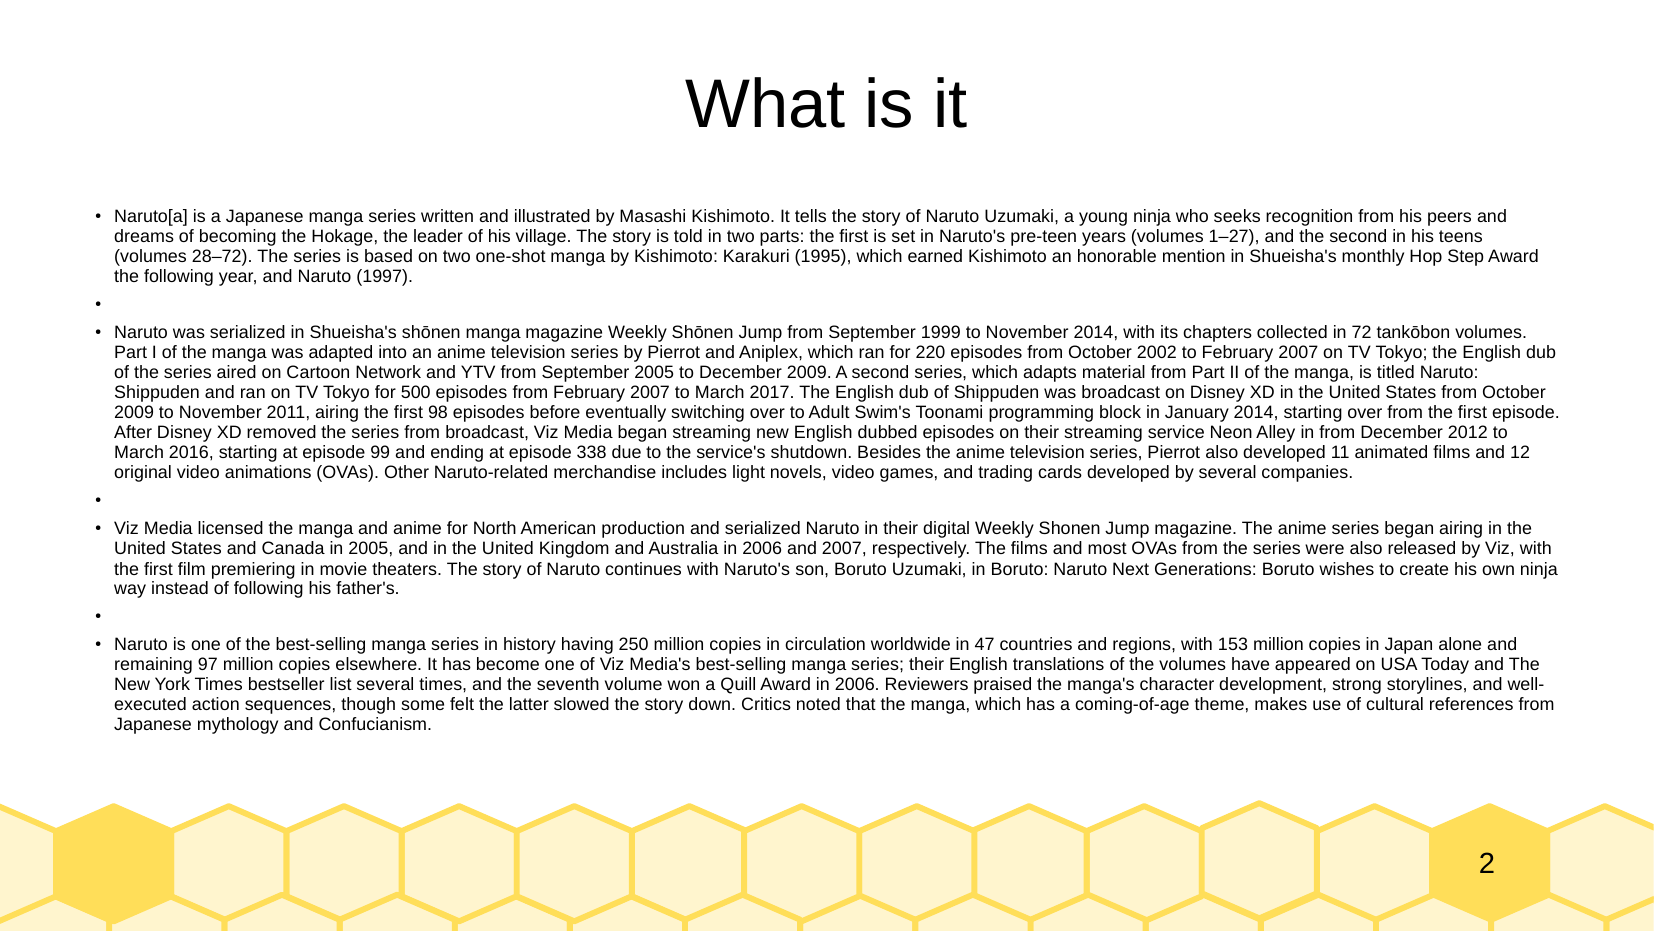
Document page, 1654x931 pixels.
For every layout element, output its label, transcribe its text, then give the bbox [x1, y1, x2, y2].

list Naruto[a] is a Japanese manga series written and illustrated by Masashi Kishimoto. It tells the story of Naruto Uzumaki, a young ninja who seeks recognition from his peers and dreams of becoming the Hokage, the leader of his village. The story is told in two parts: the first is set in Naruto's pre-teen years (volumes 1–27), and the second in his teens (volumes 28–72). The series is based on two one-shot manga by Kishimoto: Karakuri (1995), which earned Kishimoto an honorable mention in Shueisha's monthly Hop Step Award the following year, and Naruto (1997). Naruto was serialized in Shueisha's shōnen manga magazine Weekly Shōnen Jump from September 1999 to November 2014, with its chapters collected in 72 tankōbon volumes. Part I of the manga was adapted into an anime television series by Pierrot and Aniplex, which ran for 220 episodes from October 2002 to February 2007 on TV Tokyo; the English dub of the series aired on Cartoon Network and YTV from September 2005 to December 2009. A second series, which adapts material from Part II of the manga, is titled Naruto: Shippuden and ran on TV Tokyo for 500 episodes from February 2007 to March 2017. The English dub of Shippuden was broadcast on Disney XD in the United States from October 2009 to November 2011, airing the first 98 episodes before eventually switching over to Adult Swim's Toonami programming block in January 2014, starting over from the first episode. After Disney XD removed the series from broadcast, Viz Media began streaming new English dubbed episodes on their streaming service Neon Alley in from December 2012 to March 2016, starting at episode 99 and ending at episode 338 due to the service's shutdown. Besides the anime television series, Pierrot also developed 11 animated films and 12 original video animations (OVAs). Other Naruto-related merchandise includes light novels, video games, and trading cards developed by several companies. Viz Media licensed the manga and anime for North American production and serialized Naruto in their digital Weekly Shonen Jump magazine. The anime series began airing in the United States and Canada in 2005, and in the United Kingdom and Australia in 2006 and 2007, respectively. The films and most OVAs from the series were also released by Viz, with the first film premiering in movie theaters. The story of Naruto continues with Naruto's son, Boruto Uzumaki, in Boruto: Naruto Next Generations: Boruto wishes to create his own ninja way instead of following his father's. Naruto is one of the best-selling manga series in history having 250 million copies in circulation worldwide in 47 countries and regions, with 153 million copies in Japan alone and remaining 97 million copies elsewhere. It has become one of Viz Media's best-selling manga series; their English translations of the volumes have appeared on USA Today and The New York Times bestseller list several times, and the seventh volume won a Quill Award in 2006. Reviewers praised the manga's character development, strong storylines, and well-executed action sequences, though some felt the latter slowed the story down. Critics noted that the manga, which has a coming-of-age theme, makes use of cultural references from Japanese mythology and Confucianism. [88, 206, 1565, 739]
title What is it [88, 29, 1565, 178]
